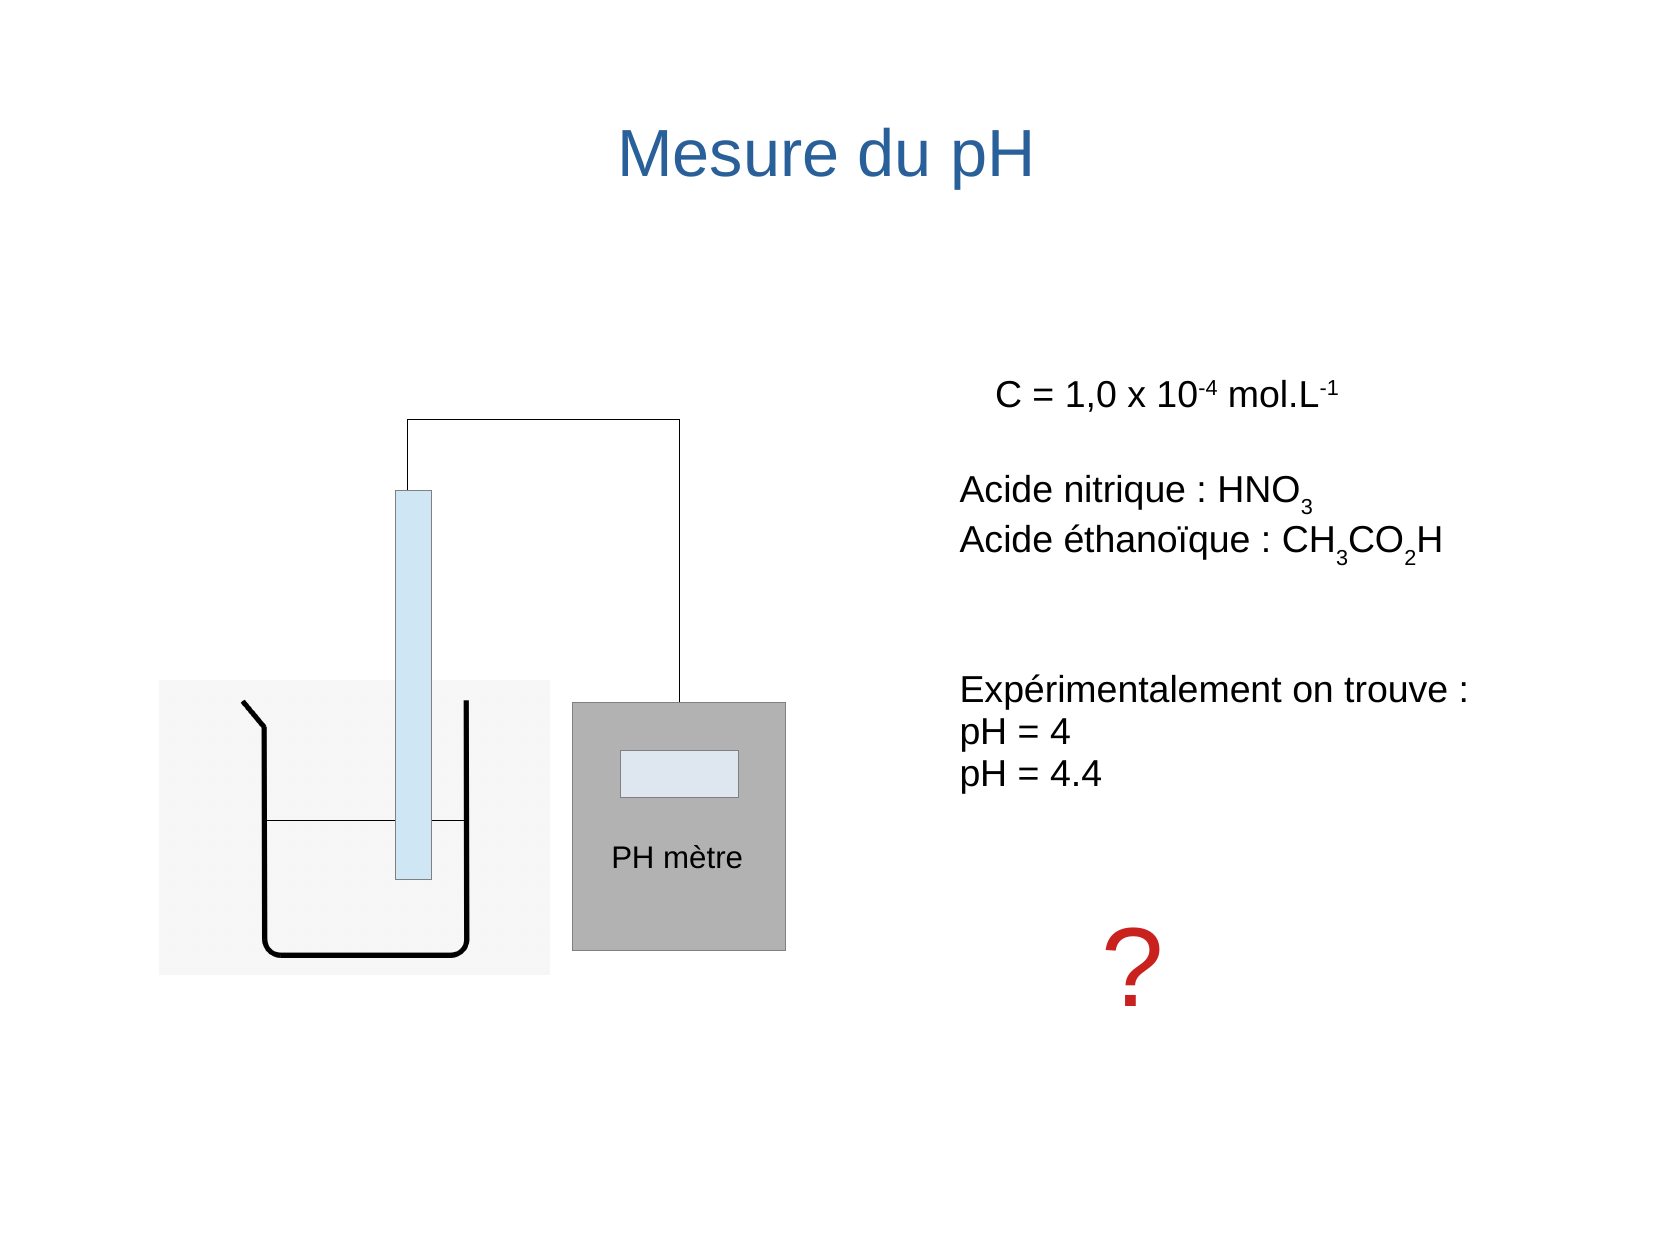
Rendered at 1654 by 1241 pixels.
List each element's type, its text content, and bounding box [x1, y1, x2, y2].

text_box [572, 702, 786, 951]
text_box [395, 490, 432, 880]
text_box Expérimentalement on trouve : pH = 4 pH = 4.4 [944, 661, 1524, 845]
title Mesure du pH [82, 49, 1571, 257]
picture [159, 680, 550, 975]
text_box PH mètre [596, 832, 774, 883]
text_box ? [1086, 897, 1477, 1038]
text_box Acide nitrique : HNO3 Acide éthanoïque : CH3CO2H [944, 460, 1477, 620]
text_box C = 1,0 x 10-4 mol.L-1 [980, 366, 1453, 423]
